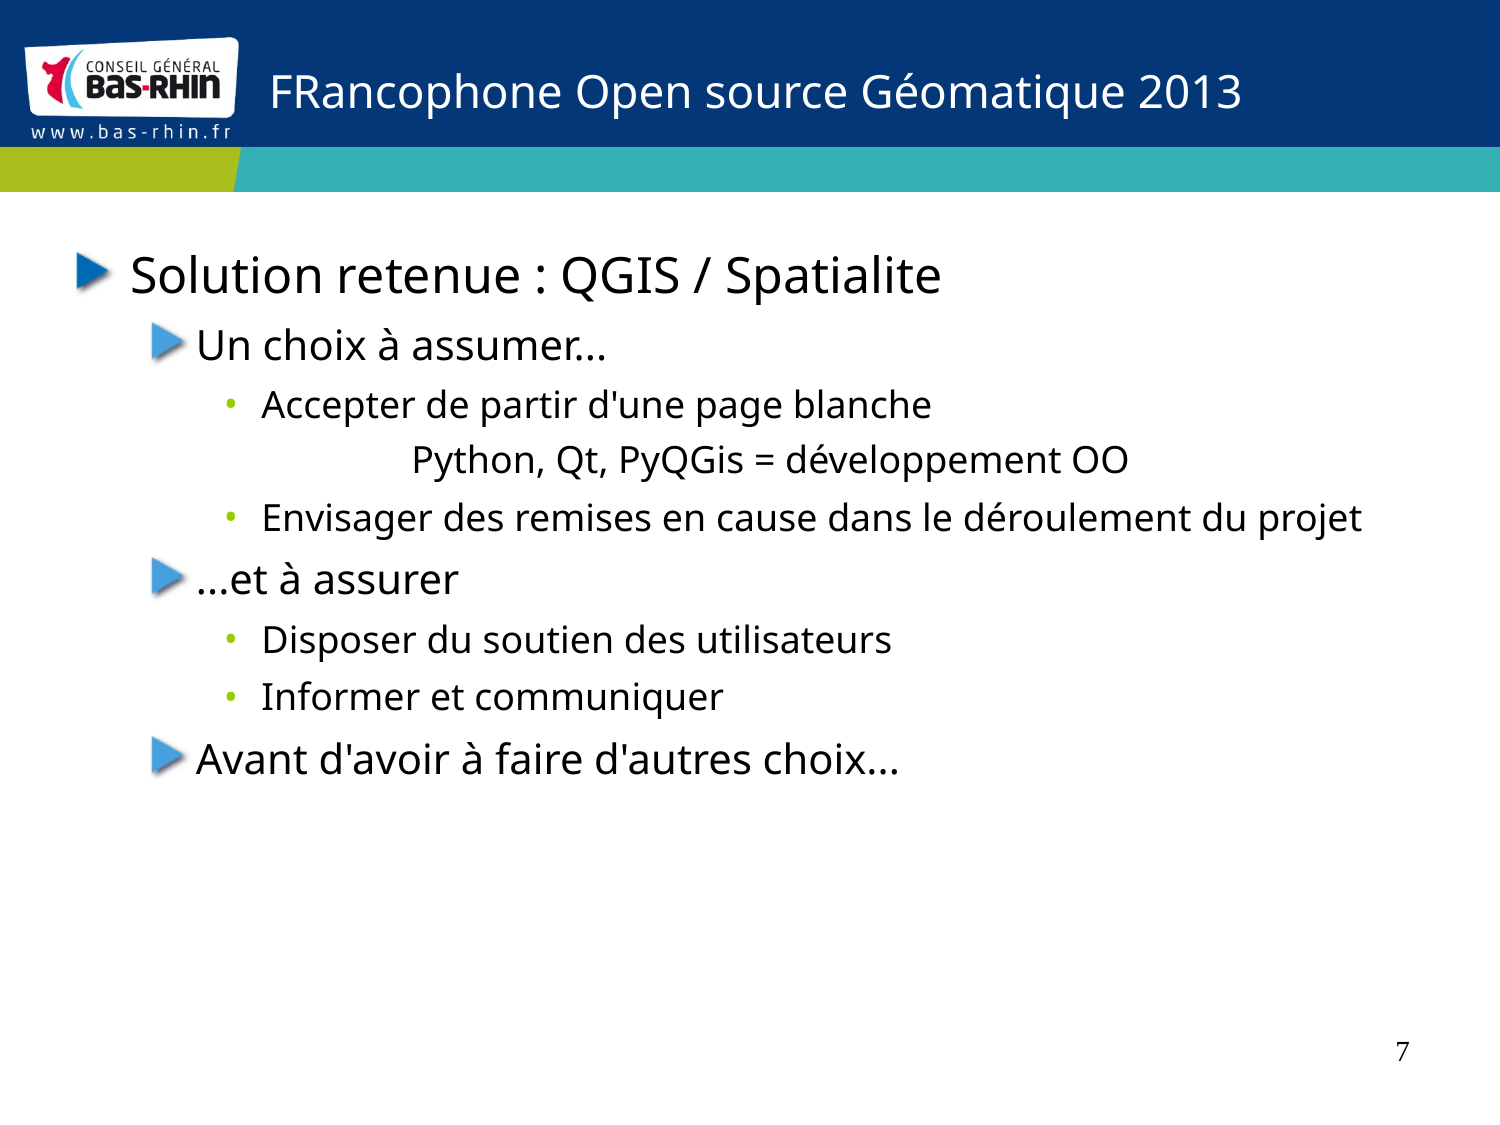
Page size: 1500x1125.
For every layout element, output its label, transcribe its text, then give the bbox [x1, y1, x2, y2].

list Solution retenue : QGIS / Spatialite Un choix à assumer... Accepter de partir d'une page blanche Python, Qt, PyQGis = développement OO Envisager des remises en cause dans le déroulement du projet ...et à assurer Disposer du soutien des utilisateurs Informer et communiquer Avant d'avoir à faire d'autres choix... [59, 236, 1410, 900]
picture [0, 0, 1500, 192]
title FRancophone Open source Géomatique 2013 [253, 30, 1471, 149]
